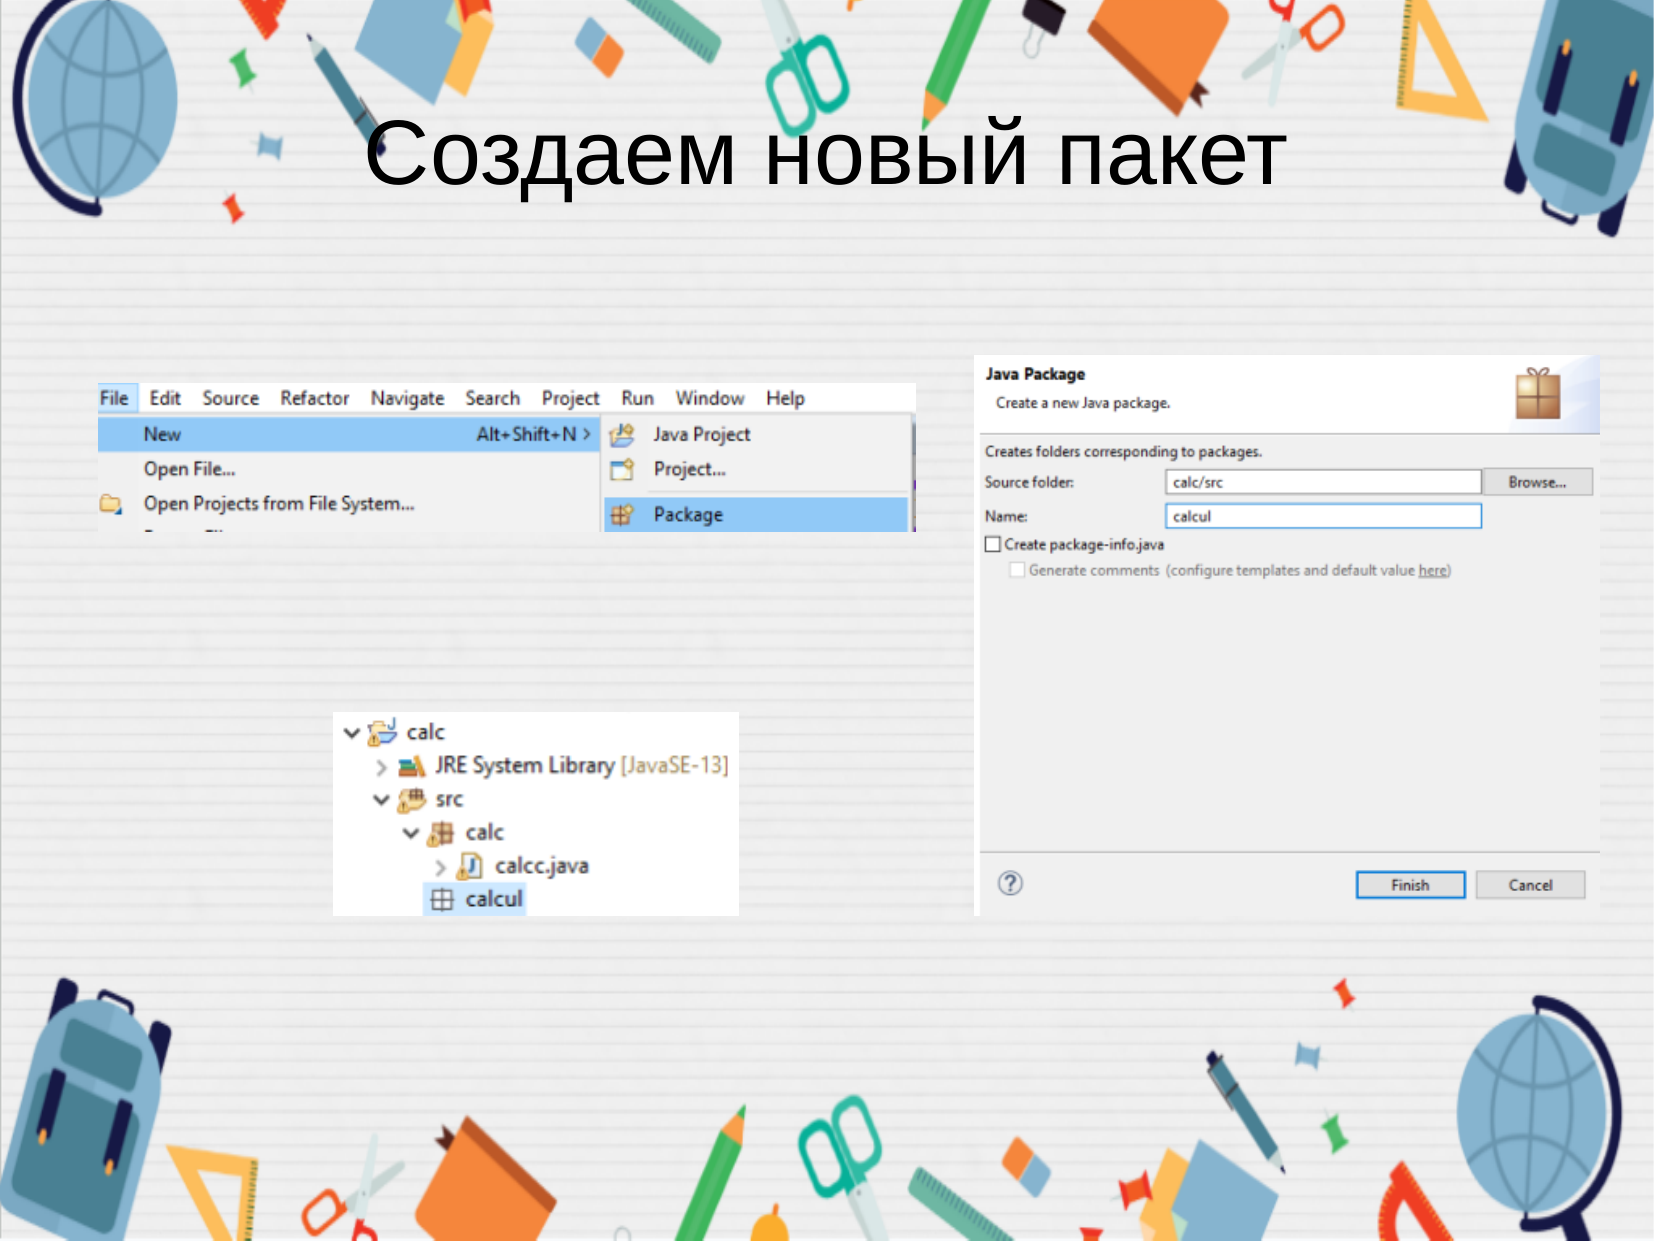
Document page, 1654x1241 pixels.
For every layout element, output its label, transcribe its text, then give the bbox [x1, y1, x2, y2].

picture [0, 0, 1654, 1241]
title Создаем новый пакет [82, 49, 1571, 257]
